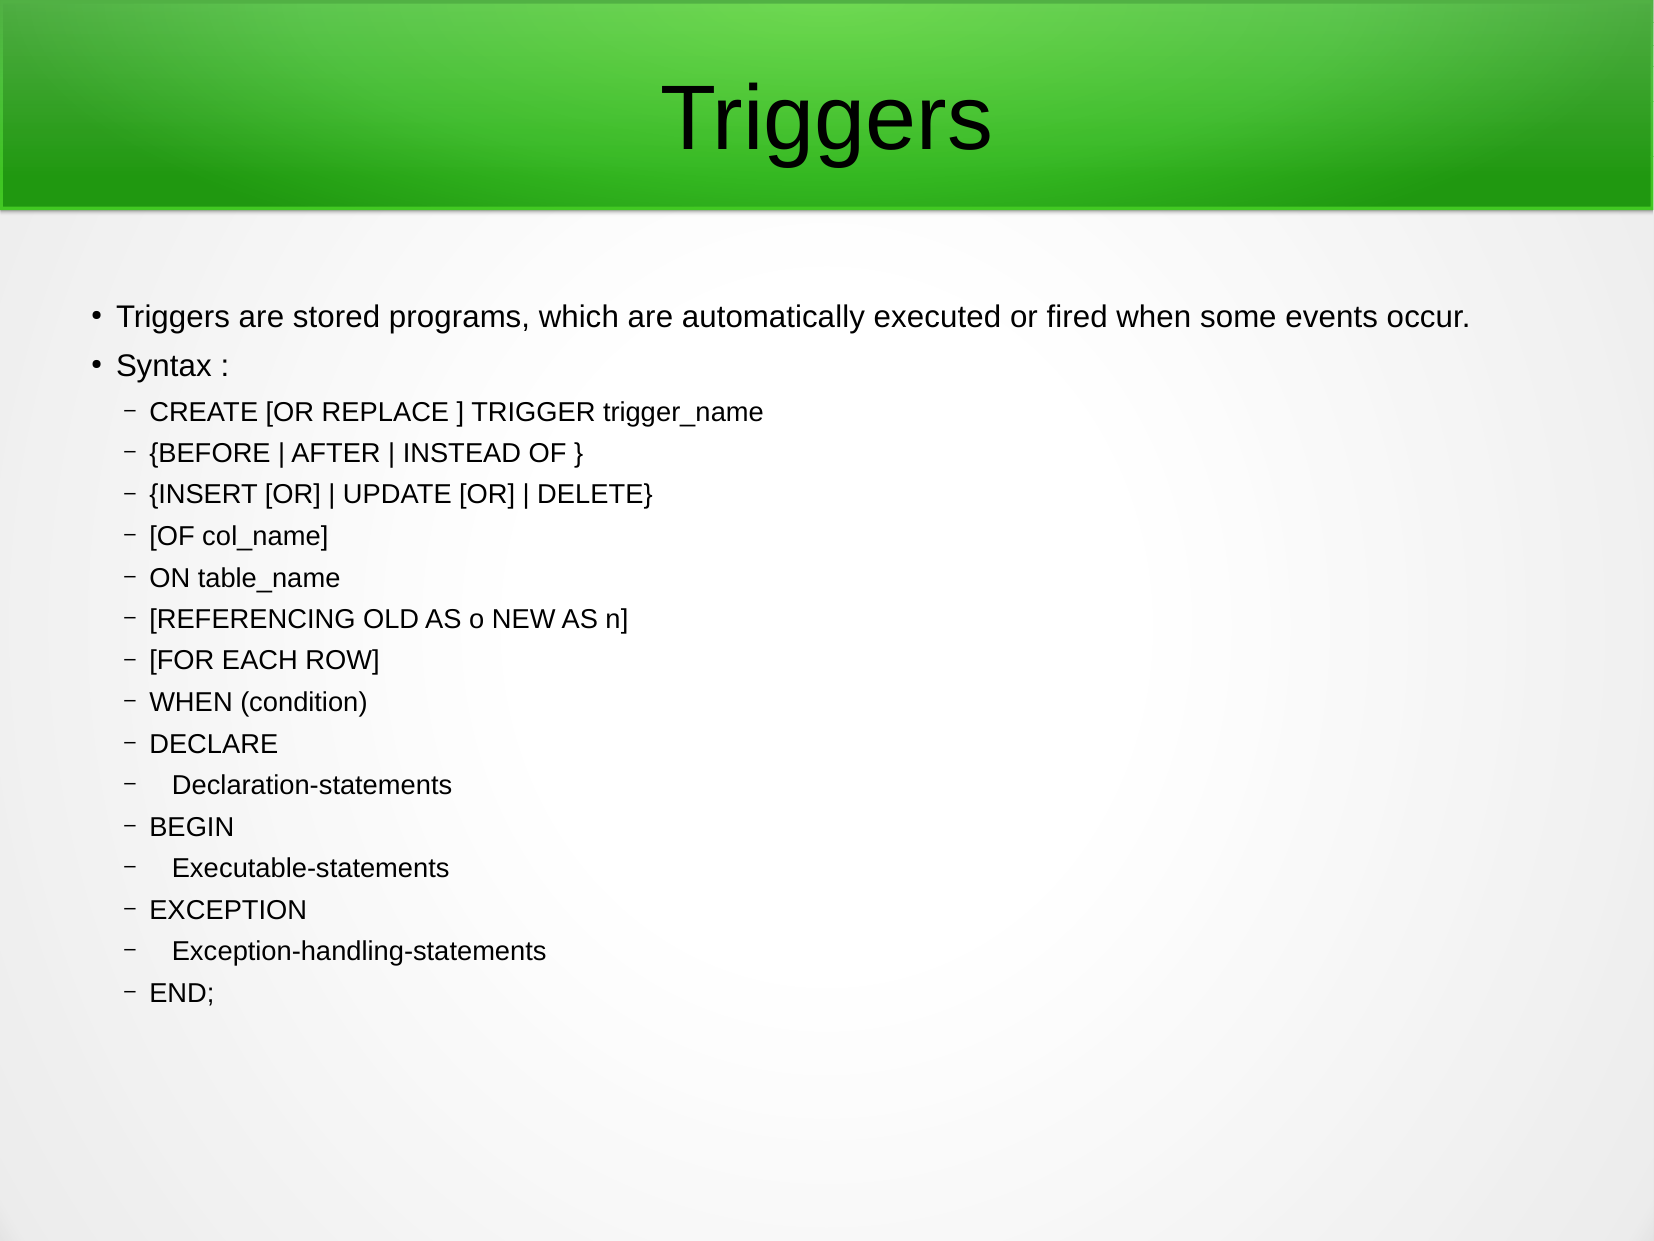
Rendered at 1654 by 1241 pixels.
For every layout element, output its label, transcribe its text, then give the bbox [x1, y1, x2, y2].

title Triggers [82, 47, 1571, 189]
list Triggers are stored programs, which are automatically executed or fired when some events occur. Syntax : CREATE [OR REPLACE ] TRIGGER trigger_name {BEFORE | AFTER | INSTEAD OF } {INSERT [OR] | UPDATE [OR] | DELETE} [OF col_name] ON table_name [REFERENCING OLD AS o NEW AS n] [FOR EACH ROW] WHEN (condition) DECLARE Declaration-statements BEGIN Executable-statements EXCEPTION Exception-handling-statements END; [82, 299, 1571, 1019]
